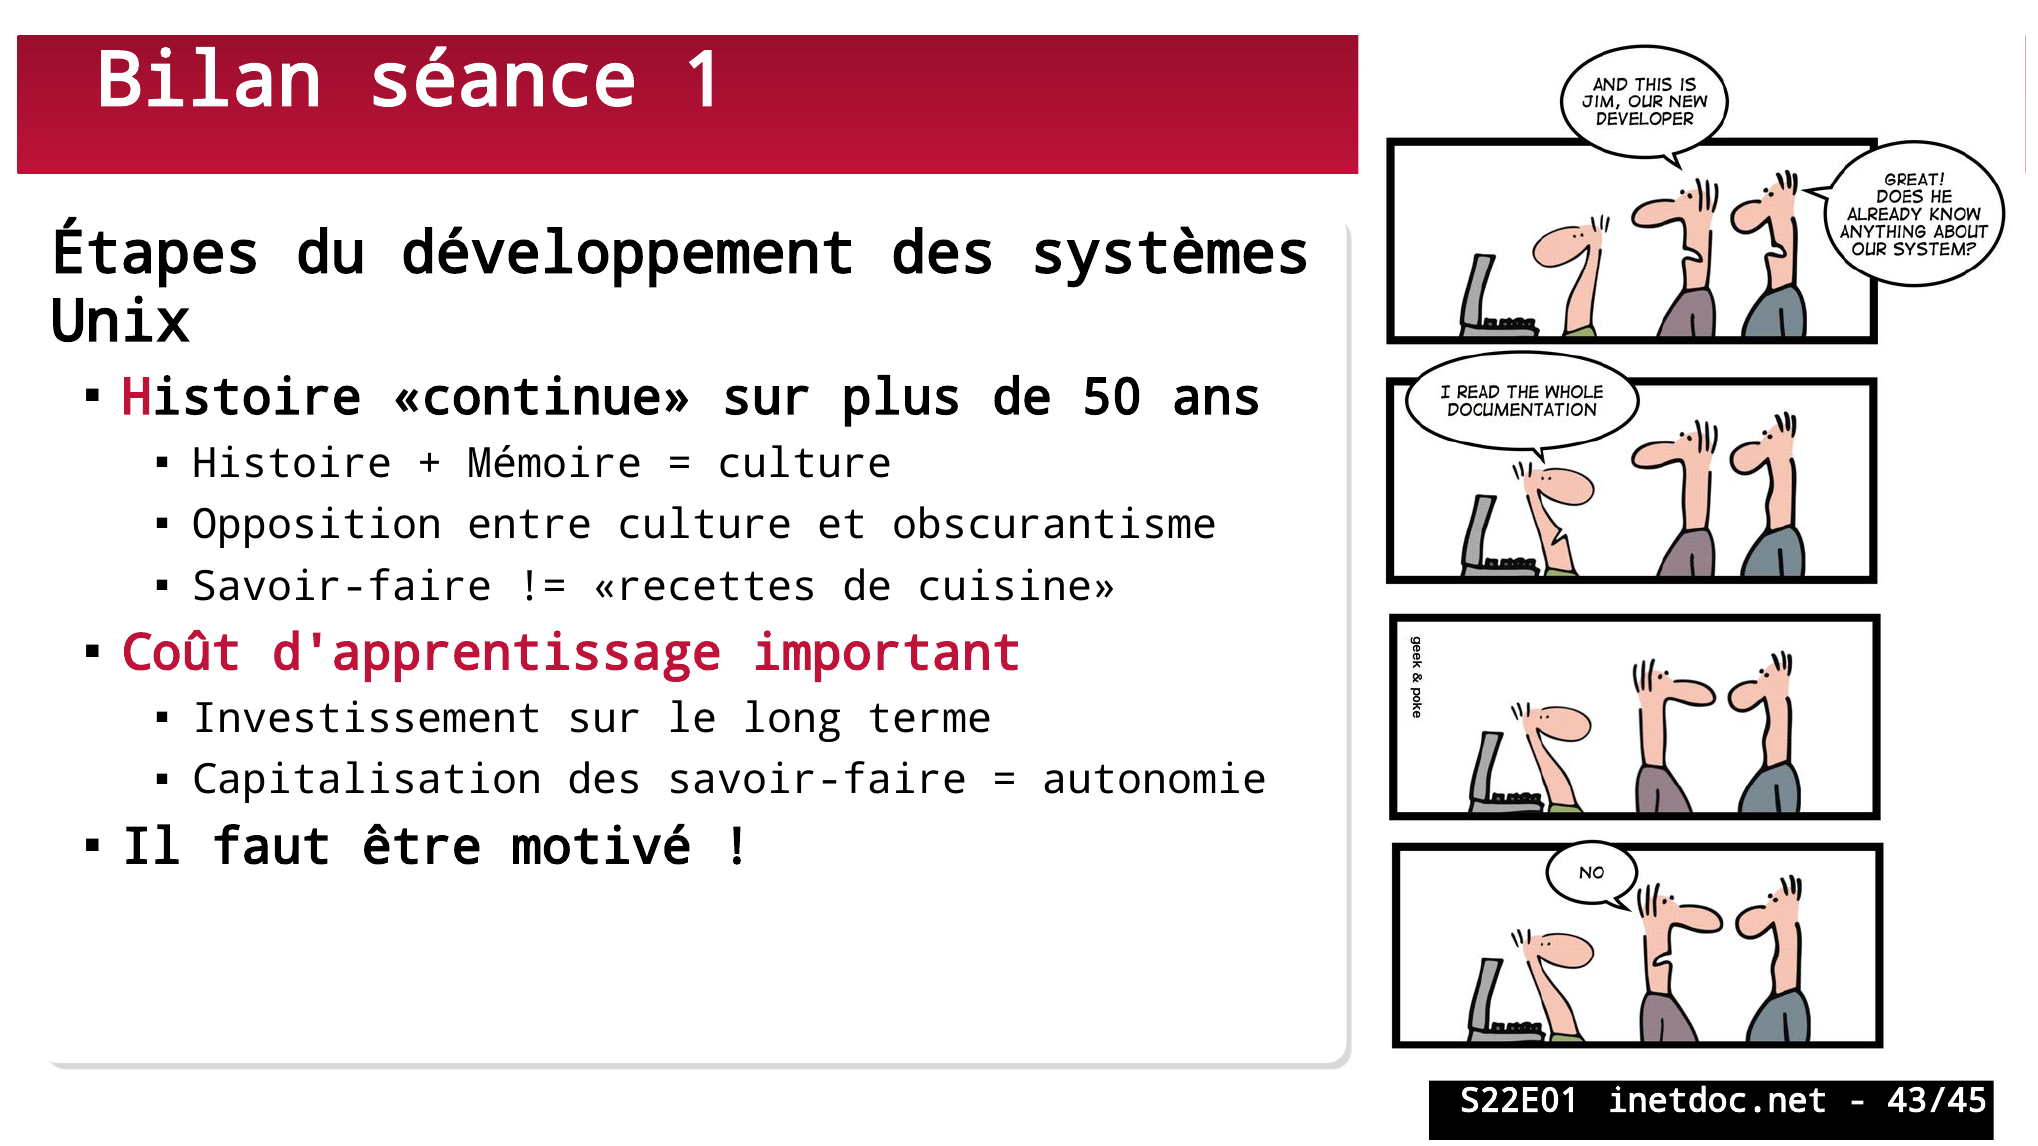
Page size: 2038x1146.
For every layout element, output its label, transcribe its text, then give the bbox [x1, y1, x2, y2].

text_box S22E01 inetdoc.net - 45/45 [1429, 1080, 1994, 1140]
picture [1358, 34, 2026, 1049]
text_box Bilan séance 1 [17, 35, 1358, 174]
text_box Étapes du développement des systèmes Unix Histoire «continue» sur plus de 50 ans Histoire + Mémoire = culture Opposition entre culture et obscurantisme Savoir-faire != «recettes de cuisine» Coût d'apprentissage important Investissement sur le long terme Capitalisation des savoir-faire = autonomie Il faut être motivé ! [38, 212, 1347, 1064]
